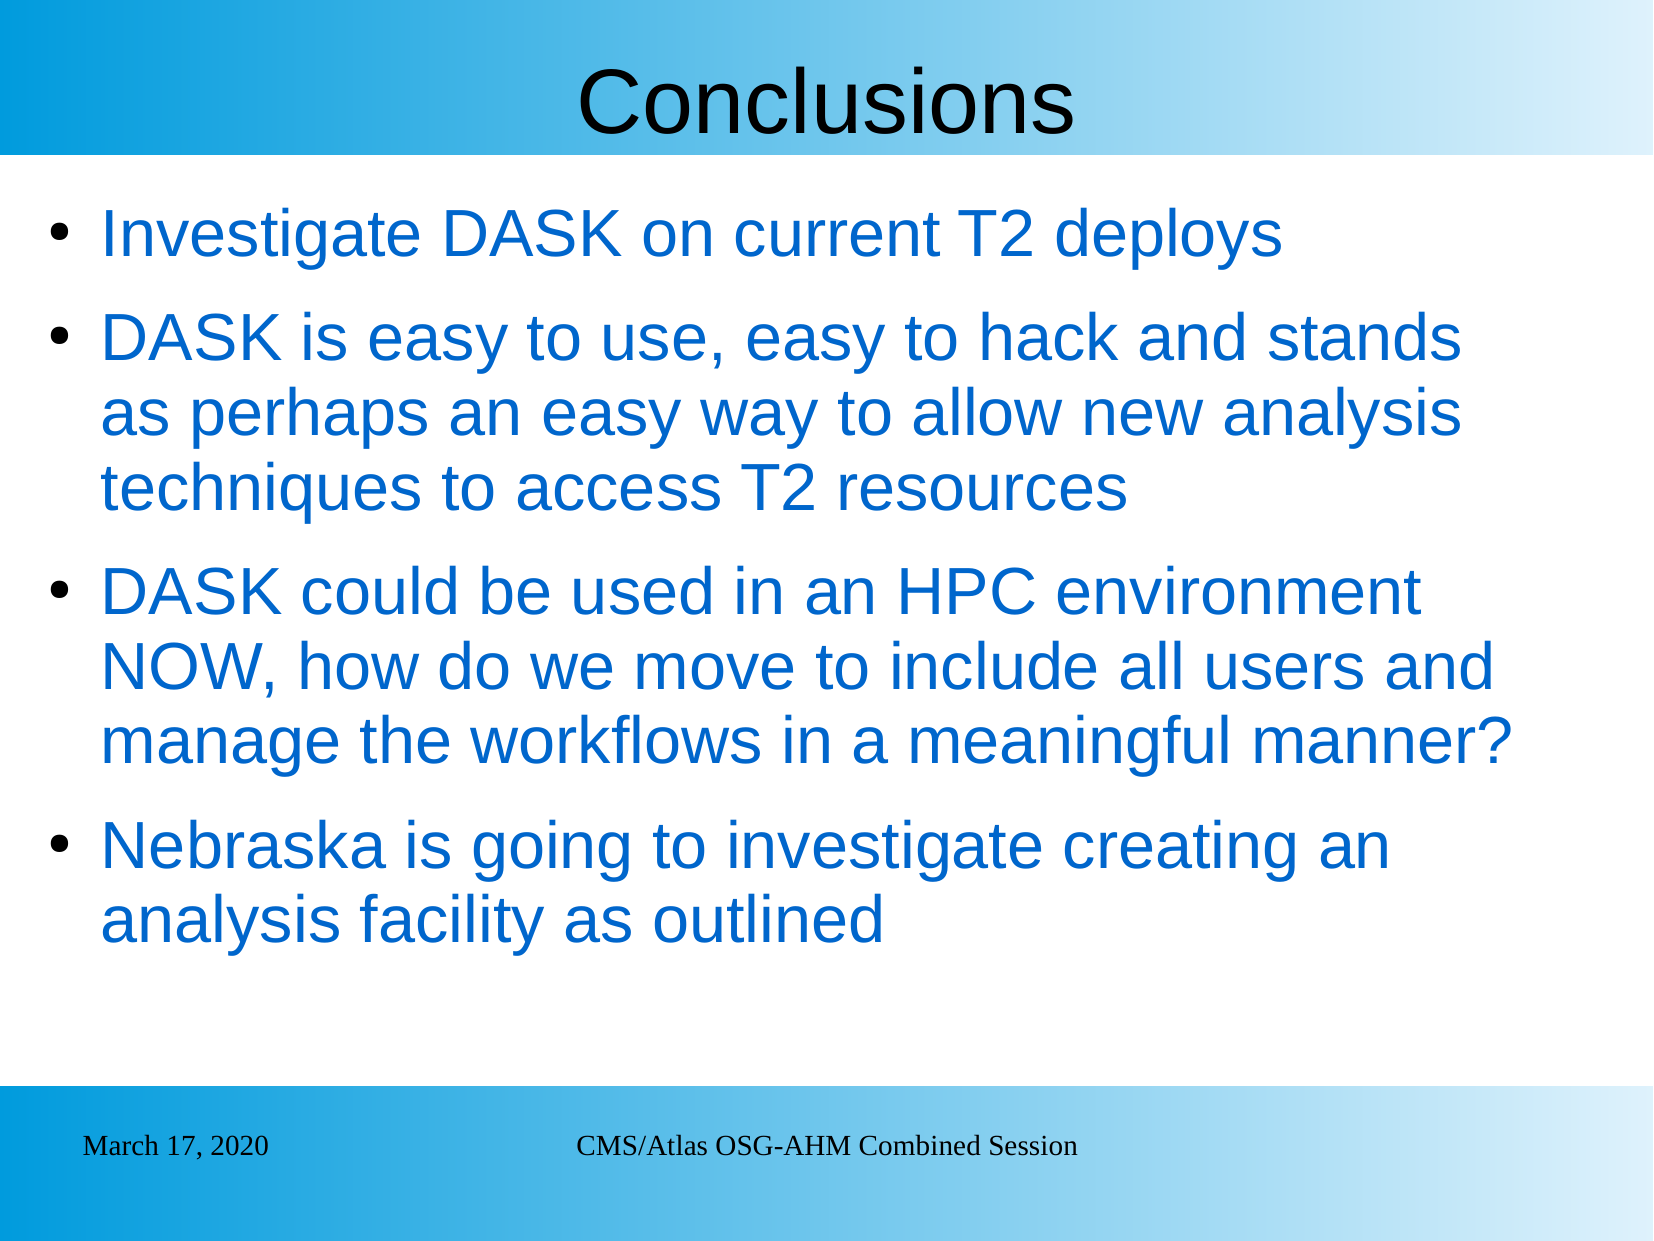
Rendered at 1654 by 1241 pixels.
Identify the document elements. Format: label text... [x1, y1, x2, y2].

title Conclusions [82, 49, 1571, 155]
list Investigate DASK on current T2 deploys DASK is easy to use, easy to hack and stands as perhaps an easy way to allow new analysis techniques to access T2 resources DASK could be used in an HPC environment NOW, how do we move to include all users and manage the workflows in a meaningful manner? Nebraska is going to investigate creating an analysis facility as outlined [30, 195, 1519, 916]
